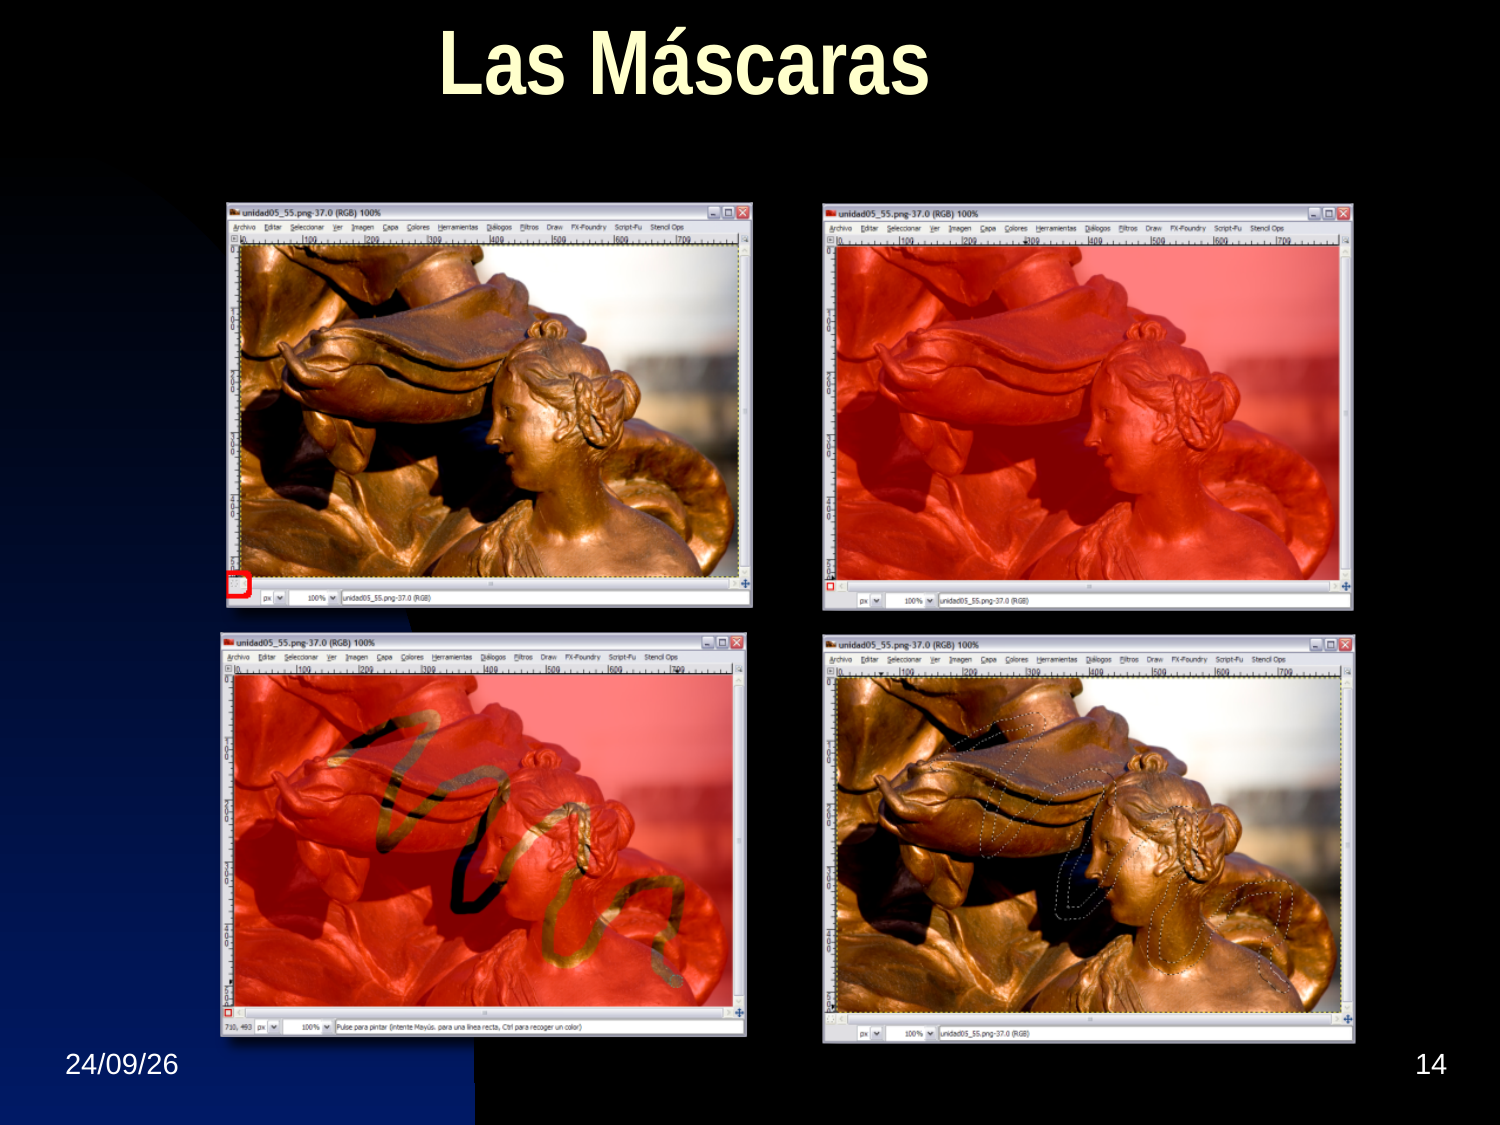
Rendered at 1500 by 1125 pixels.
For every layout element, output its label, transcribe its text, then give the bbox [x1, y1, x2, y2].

picture [212, 194, 780, 1064]
title Las Máscaras [423, 0, 1424, 166]
picture [814, 195, 1383, 1071]
